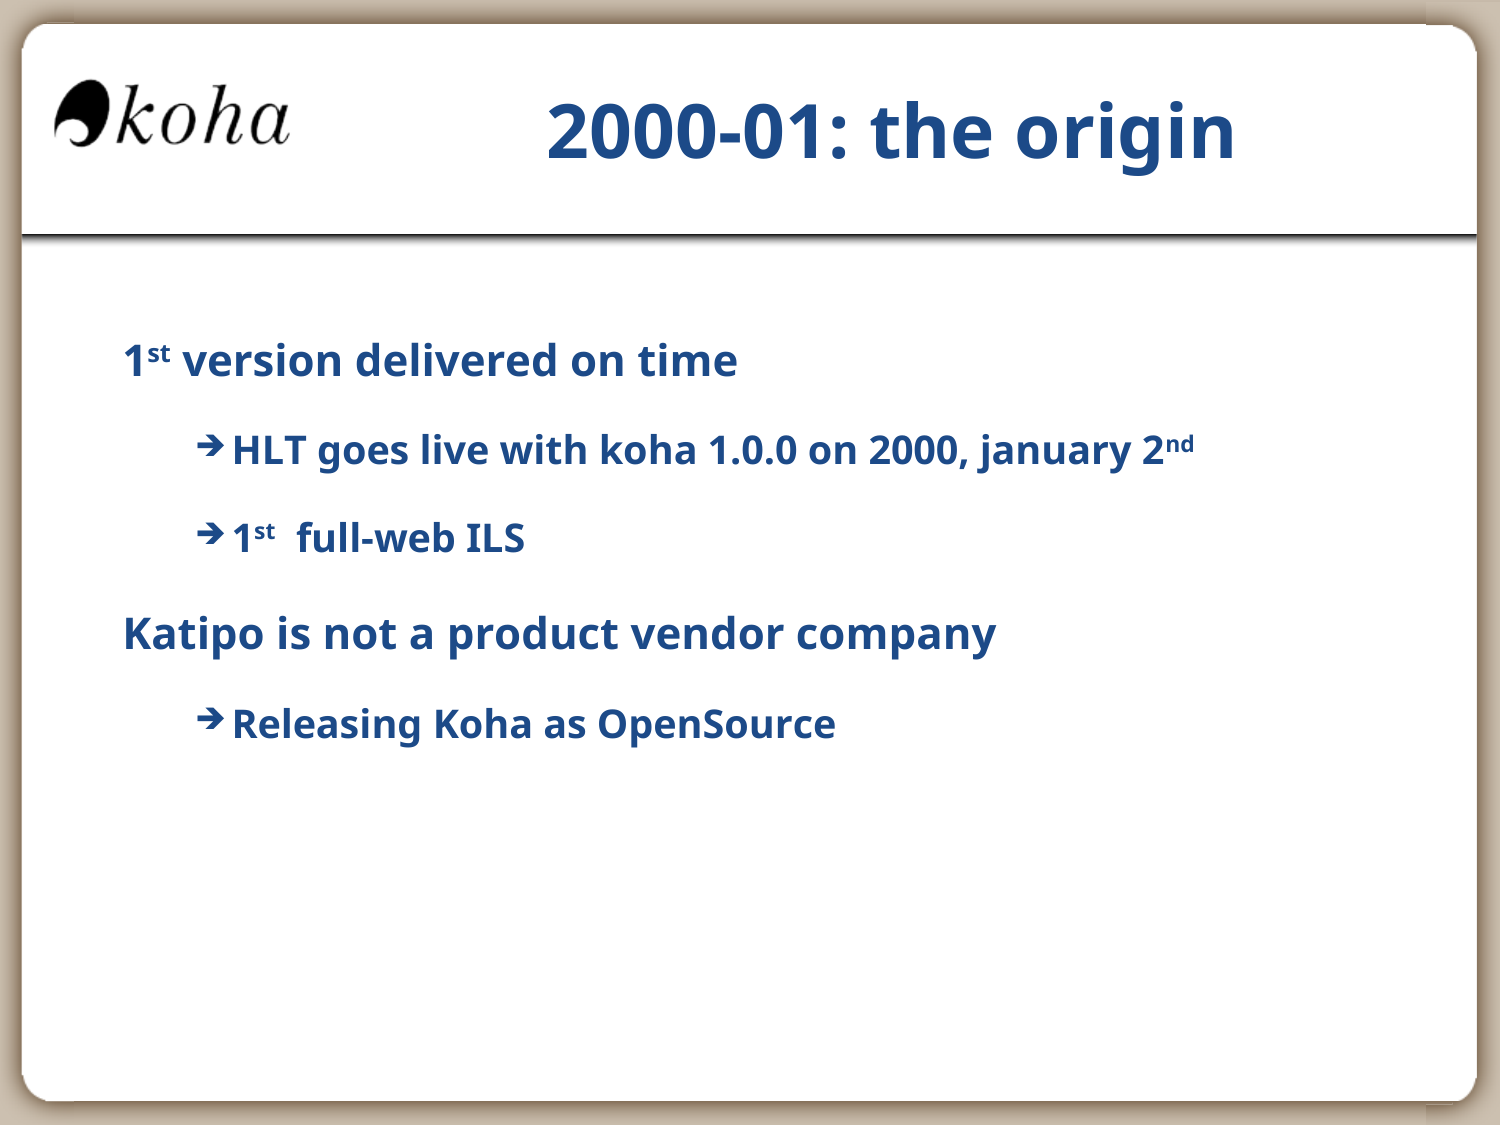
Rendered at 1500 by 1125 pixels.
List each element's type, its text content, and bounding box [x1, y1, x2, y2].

picture [0, 0, 1500, 1125]
title 2000-01: the origin [315, 0, 1463, 260]
list 1st version delivered on time HLT goes live with koha 1.0.0 on 2000, january 2nd 1st full-web ILS Katipo is not a product vendor company Releasing Koha as OpenSource [118, 317, 1382, 1061]
